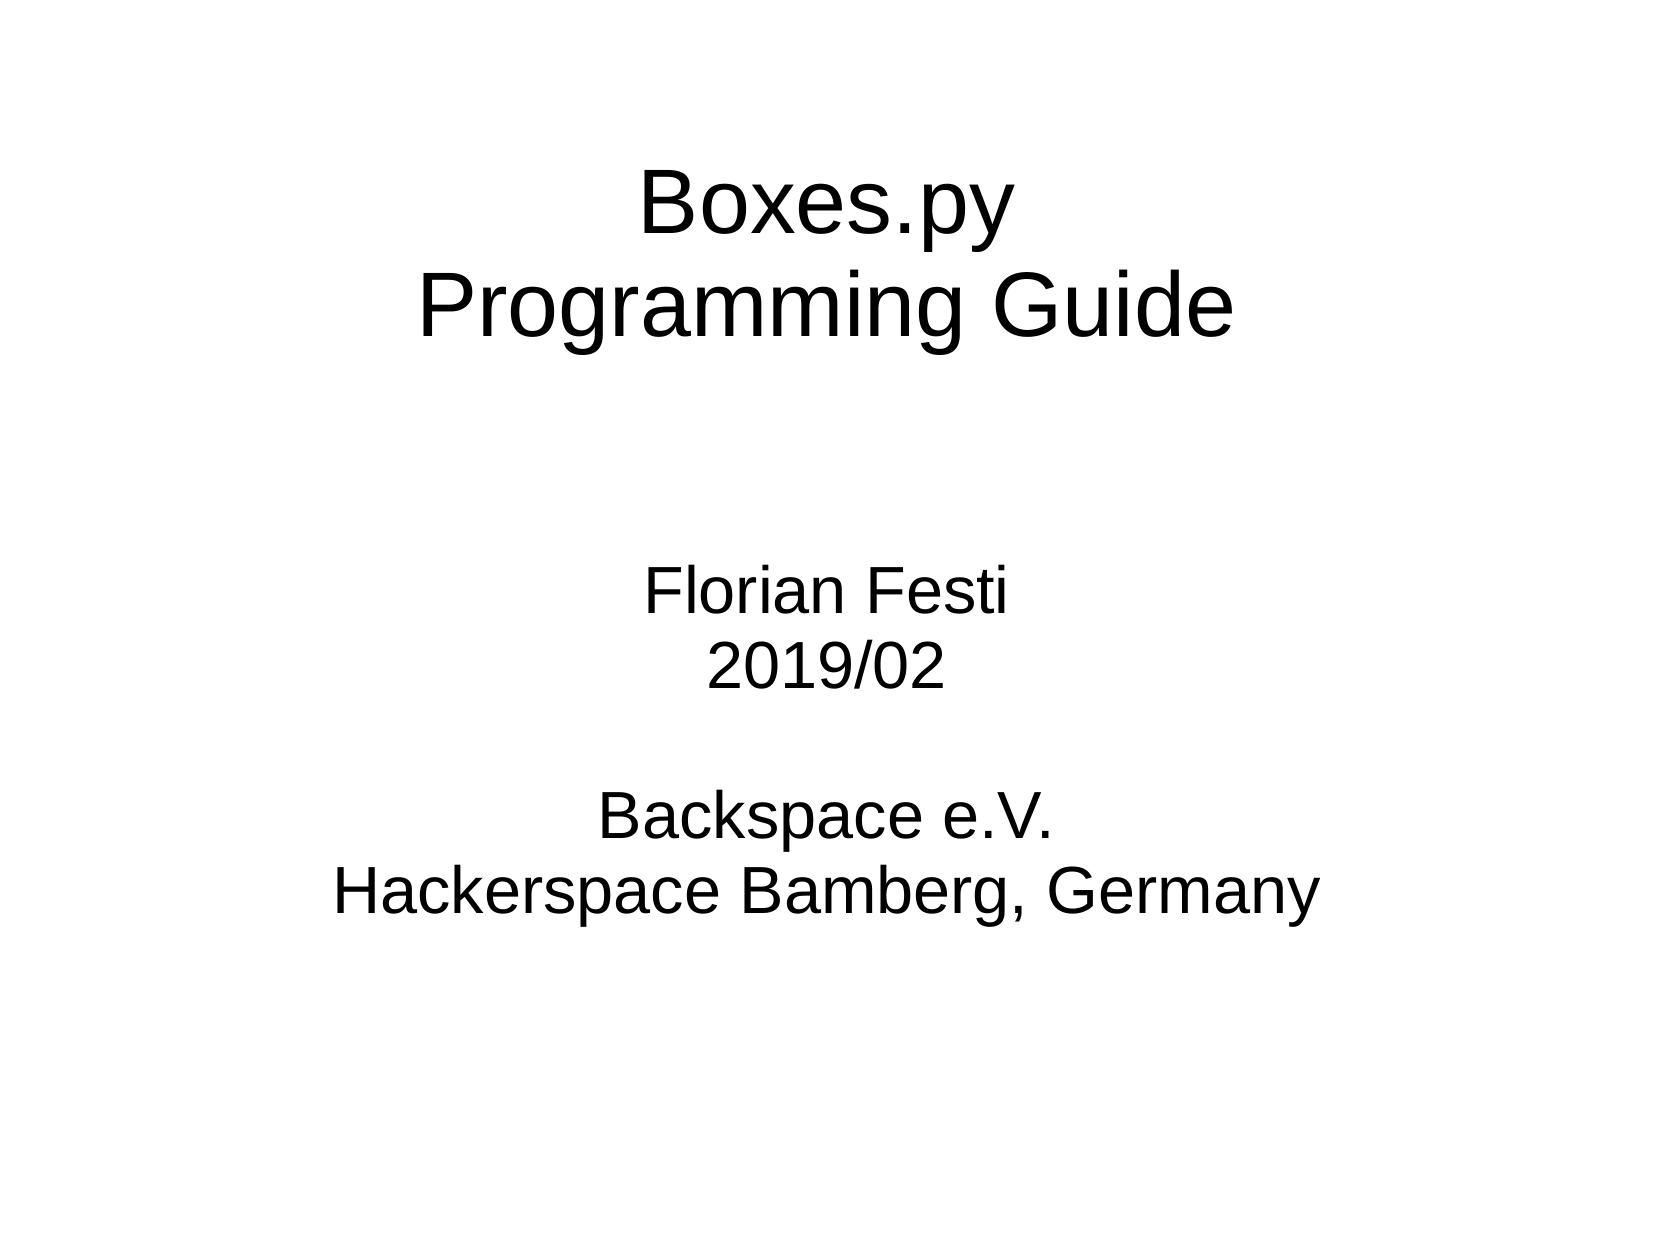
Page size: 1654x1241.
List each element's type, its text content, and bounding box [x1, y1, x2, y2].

subtitle Florian Festi 2019/02 Backspace e.V. Hackerspace Bamberg, Germany [82, 380, 1571, 1101]
title Boxes.py Programming Guide [82, 149, 1571, 357]
